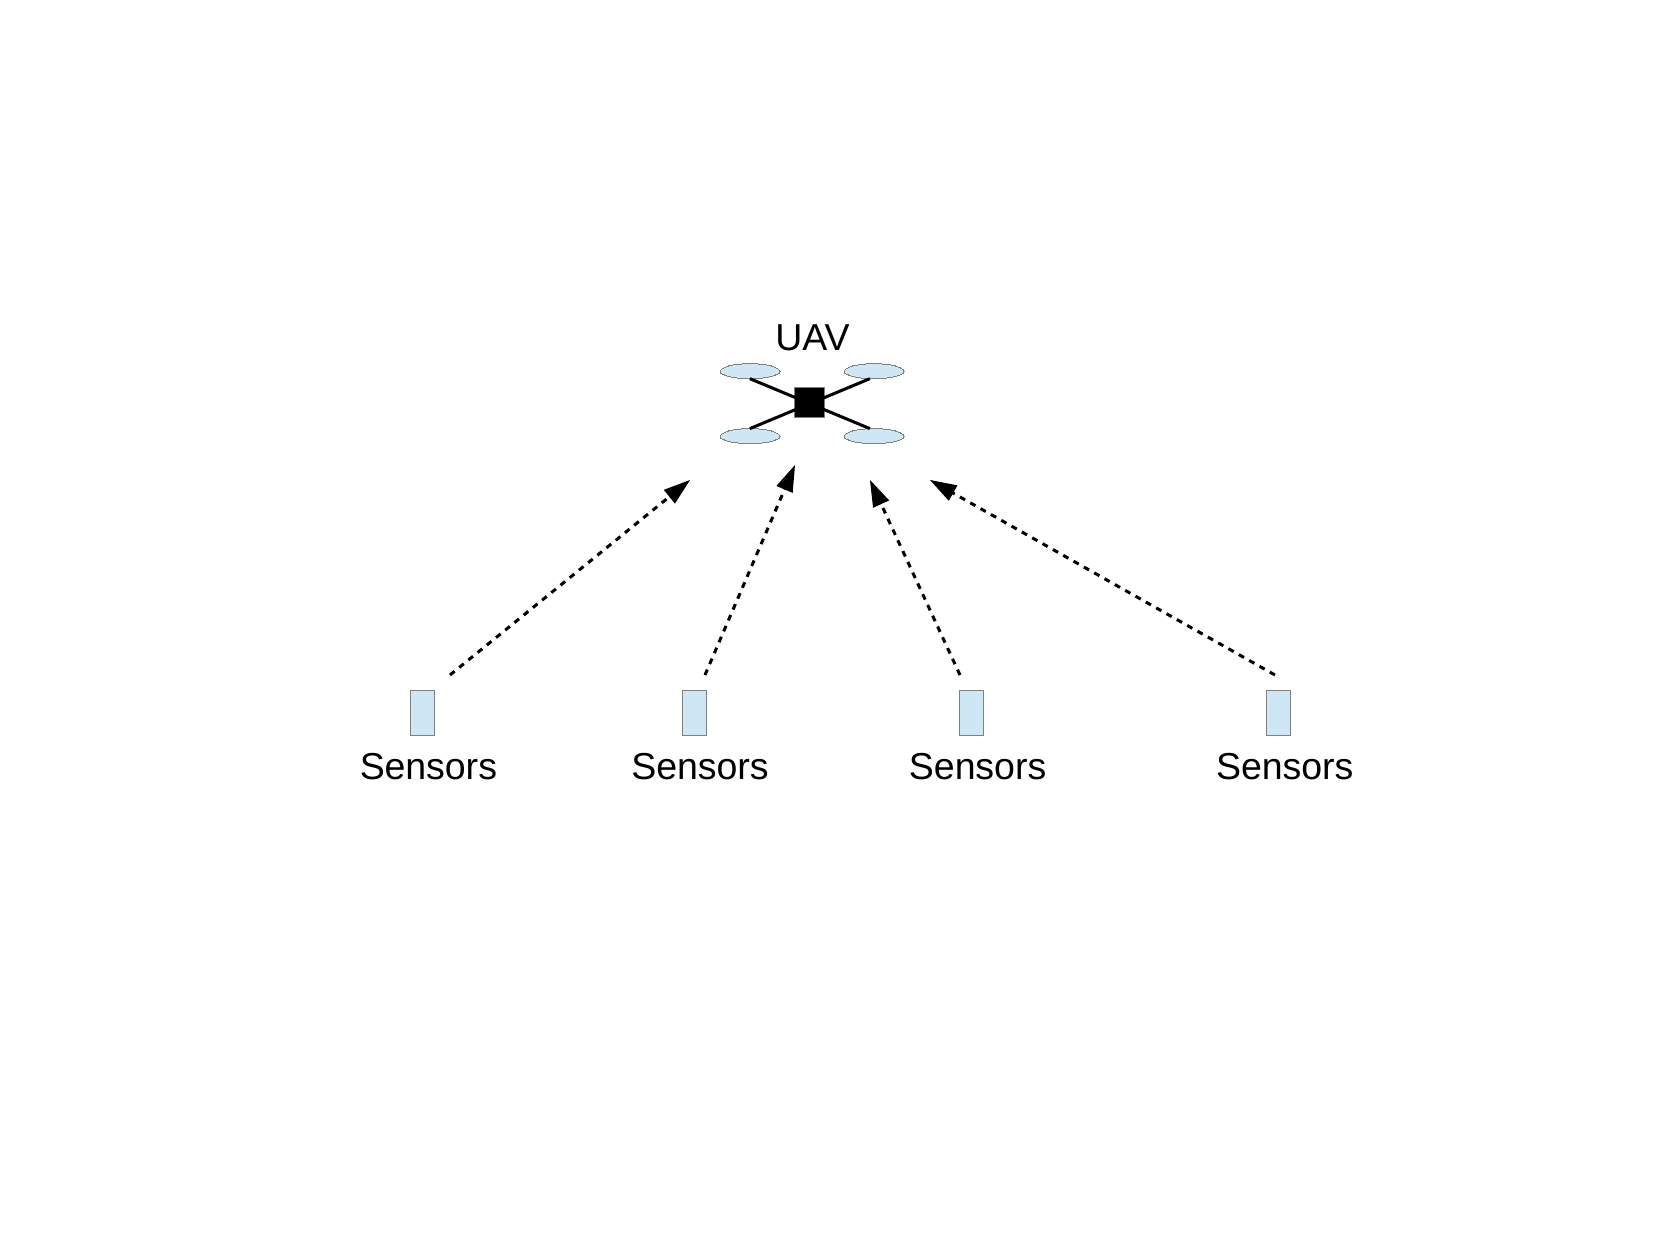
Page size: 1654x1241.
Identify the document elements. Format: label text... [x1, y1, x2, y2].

text_box [410, 690, 435, 736]
text_box Sensors [345, 738, 512, 796]
text_box [794, 406, 825, 418]
text_box [816, 400, 825, 407]
text_box [720, 363, 781, 379]
text_box Sensors [616, 738, 784, 796]
text_box [1266, 690, 1291, 736]
text_box [844, 363, 905, 379]
text_box [720, 428, 781, 444]
text_box [794, 387, 825, 401]
text_box [682, 690, 707, 736]
text_box Sensors [1201, 738, 1369, 796]
text_box [844, 428, 905, 444]
text_box Sensors [894, 738, 1062, 796]
text_box [794, 400, 804, 408]
text_box UAV [744, 315, 880, 361]
text_box [959, 690, 984, 736]
